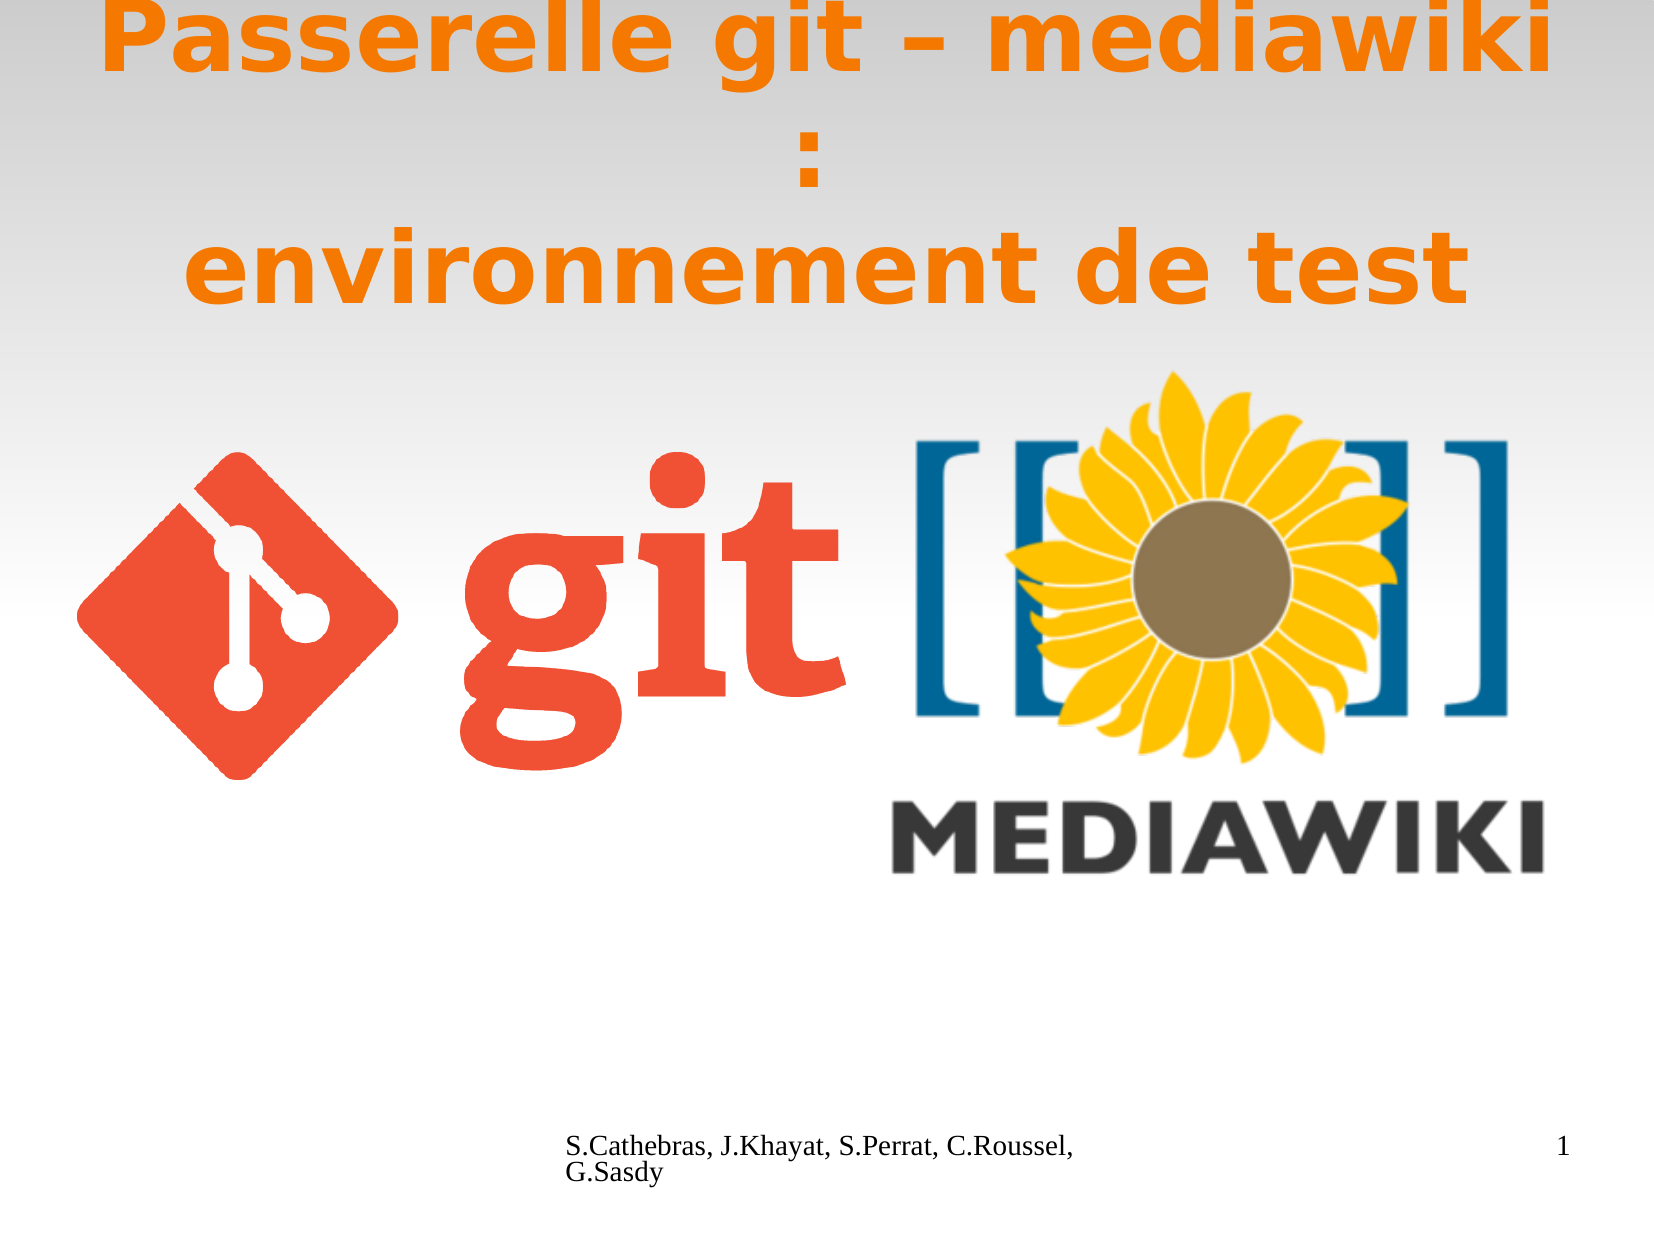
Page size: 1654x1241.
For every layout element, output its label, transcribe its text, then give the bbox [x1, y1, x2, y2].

picture [77, 336, 1572, 1063]
title Passerelle git – mediawiki : environnement de test [82, 36, 1571, 270]
